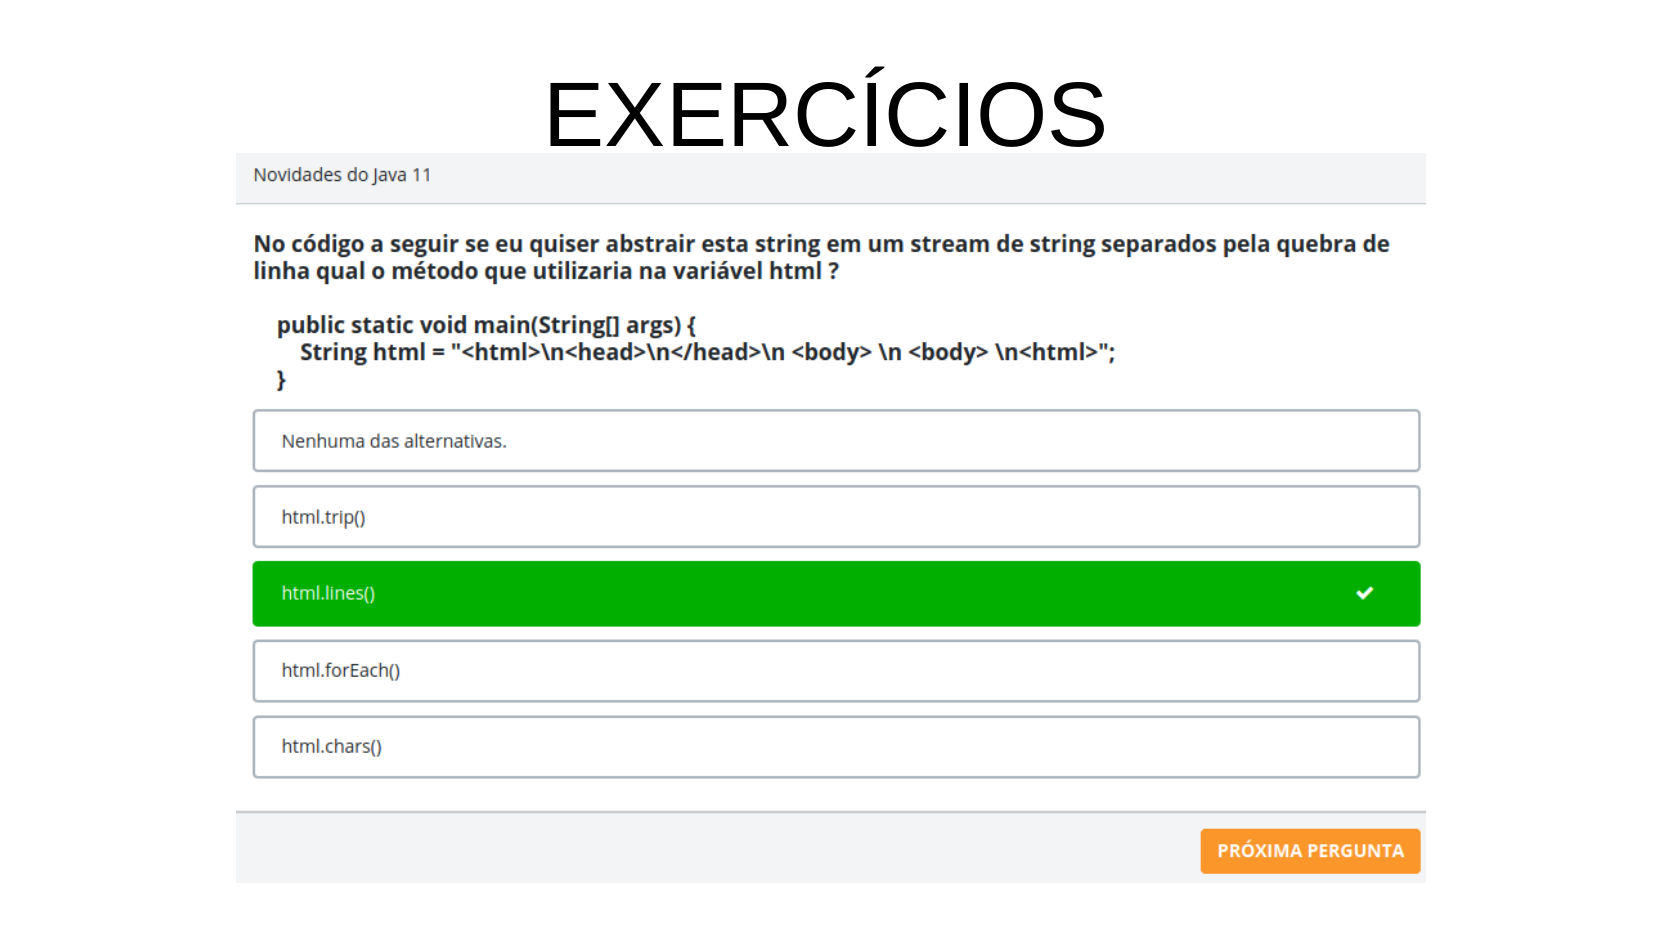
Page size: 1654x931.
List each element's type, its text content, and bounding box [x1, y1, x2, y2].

picture [236, 153, 1426, 883]
title EXERCÍCIOS [82, 37, 1571, 193]
